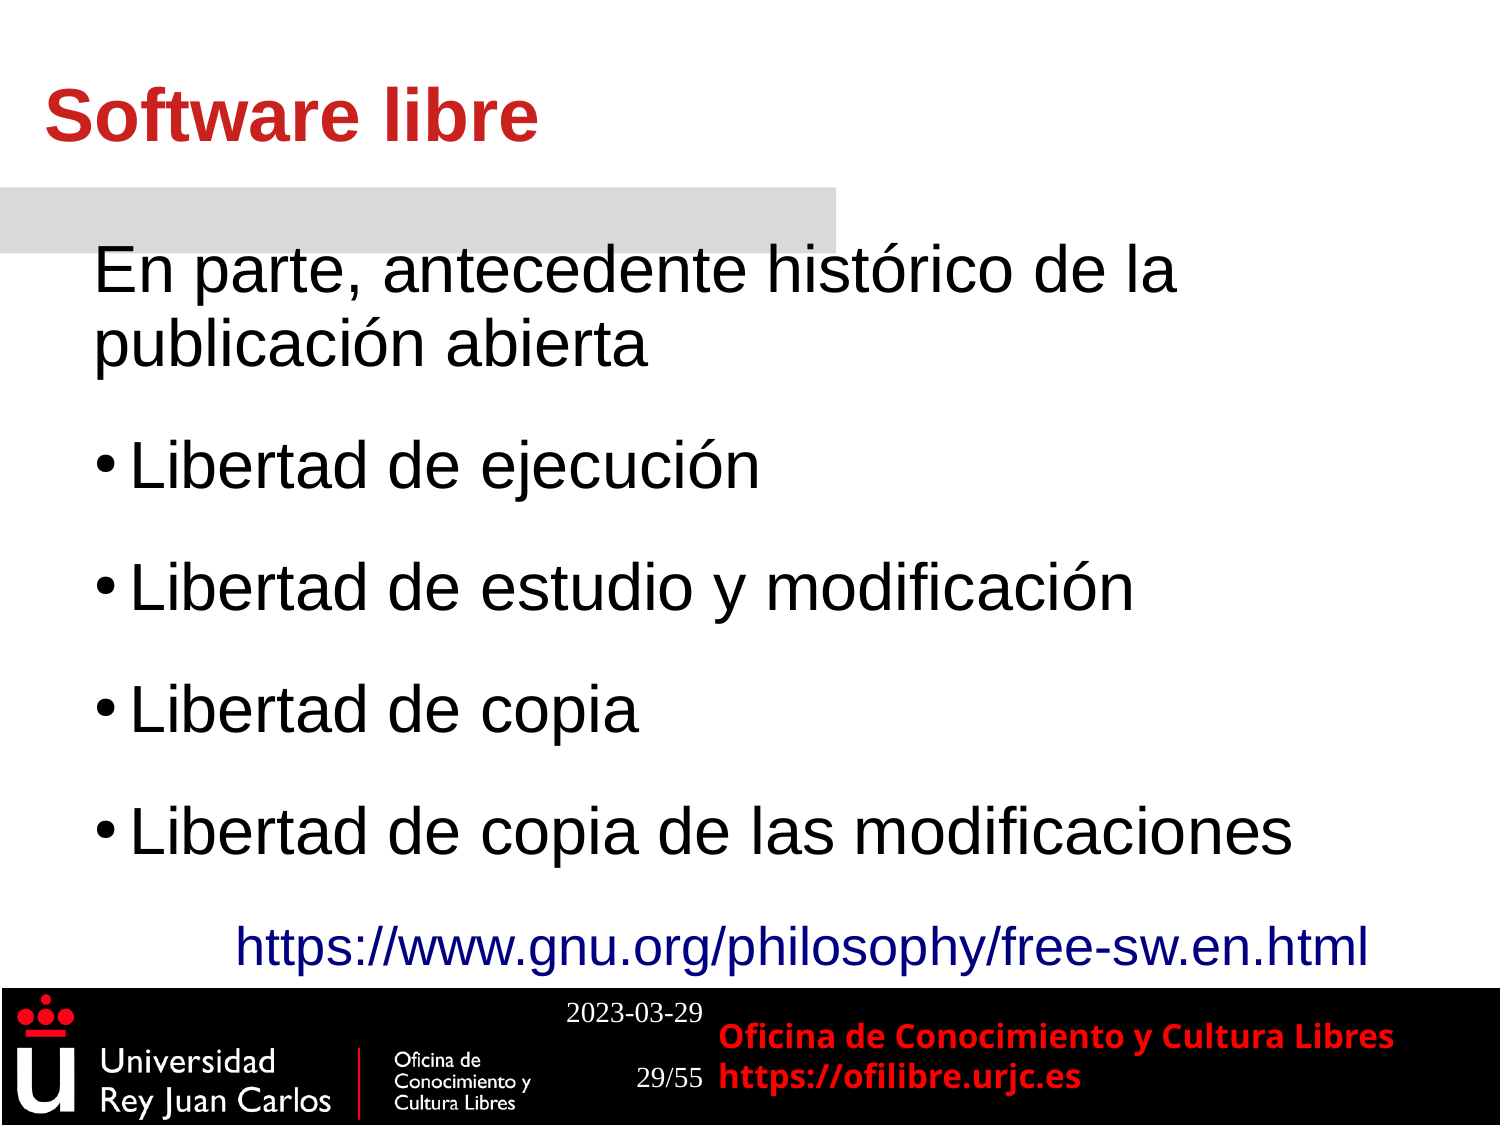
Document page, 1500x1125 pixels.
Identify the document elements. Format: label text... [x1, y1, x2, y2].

picture [17, 994, 531, 1120]
text_box En parte, antecedente histórico de la publicación abierta Libertad de ejecución Libertad de estudio y modificación Libertad de copia Libertad de copia de las modificaciones https://www.gnu.org/philosophy/free-sw.en.html [78, 224, 1386, 985]
text_box Software libre [30, 66, 1036, 249]
title [75, 7, 1425, 196]
